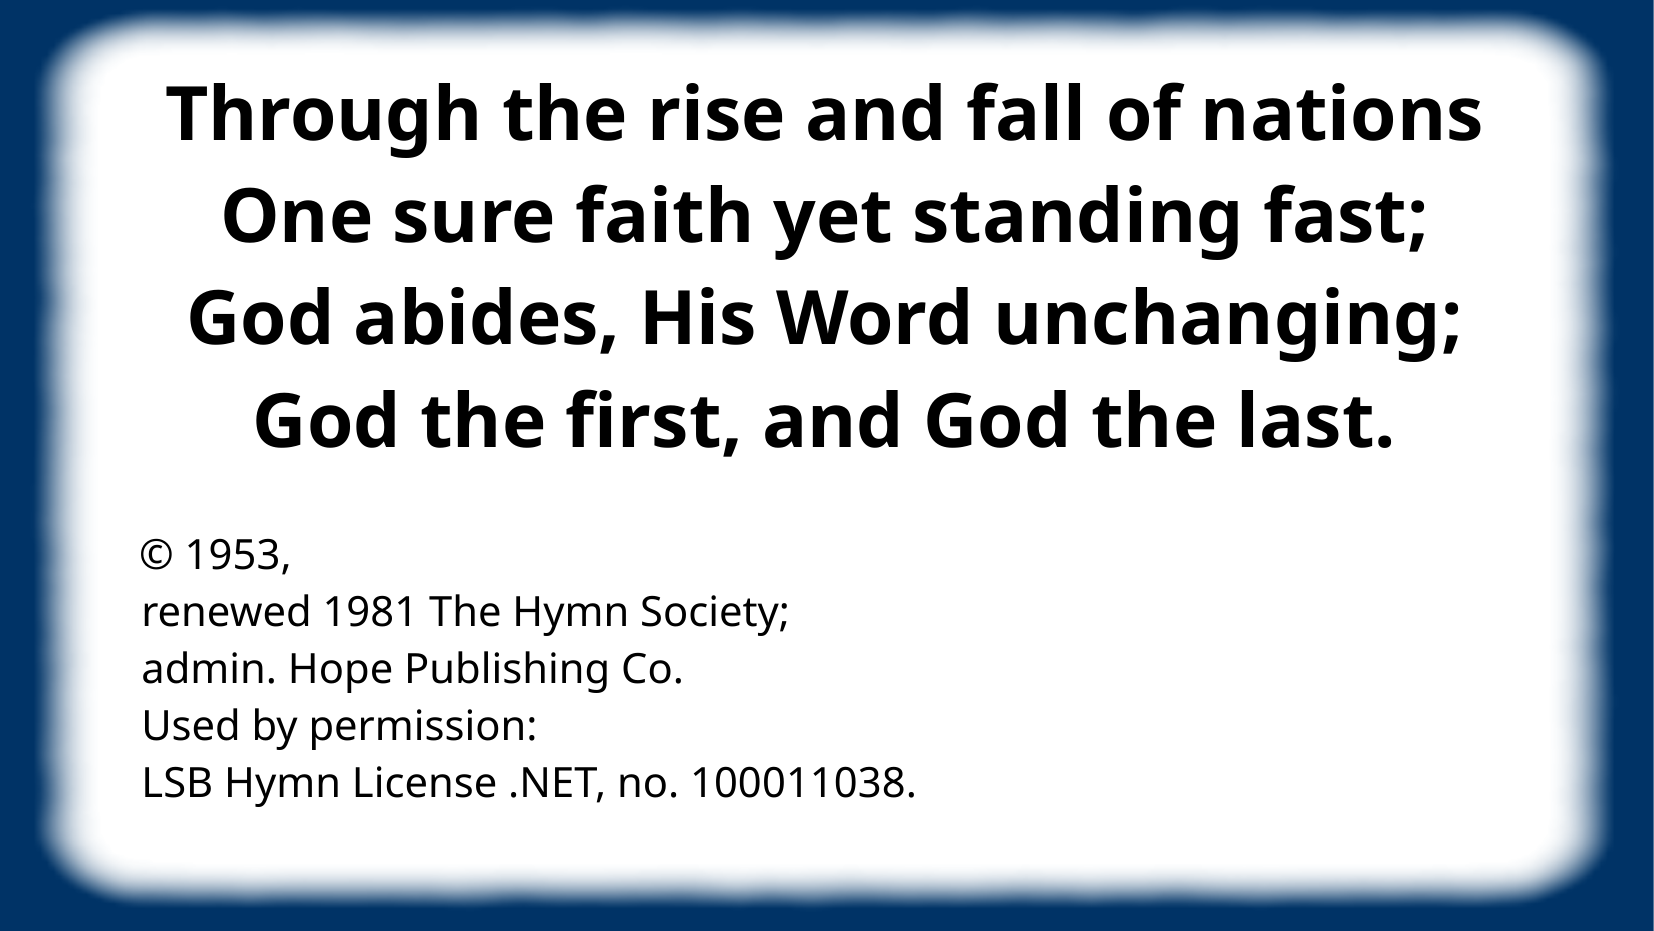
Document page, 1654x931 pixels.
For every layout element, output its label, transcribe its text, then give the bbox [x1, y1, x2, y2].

text_box Through the rise and fall of nations One sure faith yet standing fast; God abides, His Word unchanging; God the first, and God the last. © 1953, renewed 1981 The Hymn Society; admin. Hope Publishing Co. Used by permission: LSB Hymn License .NET, no. 100011038. [105, 52, 1546, 856]
picture [0, 0, 1654, 931]
